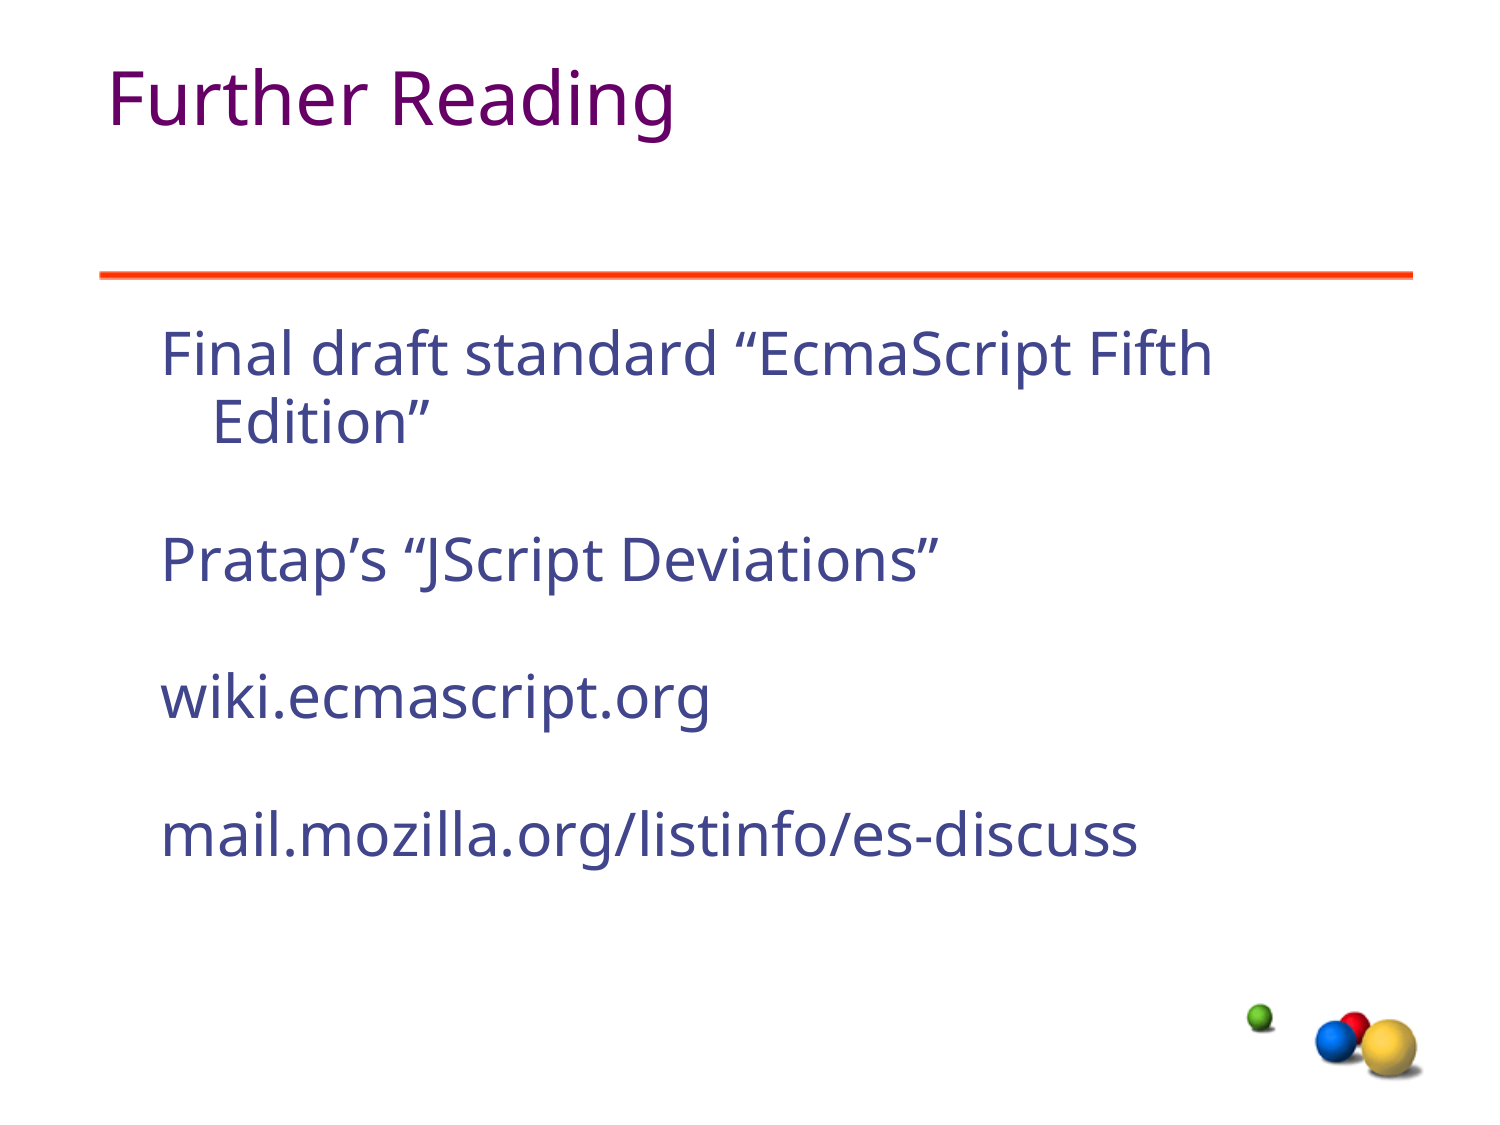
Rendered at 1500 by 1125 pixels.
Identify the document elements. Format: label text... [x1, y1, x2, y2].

subtitle Final draft standard “EcmaScript Fifth Edition” Pratap’s “JScript Deviations” wiki.ecmascript.org mail.mozilla.org/listinfo/es-discuss [144, 320, 1407, 981]
picture [1224, 999, 1449, 1083]
picture [99, 271, 1413, 280]
title Further Reading [106, 57, 1369, 231]
